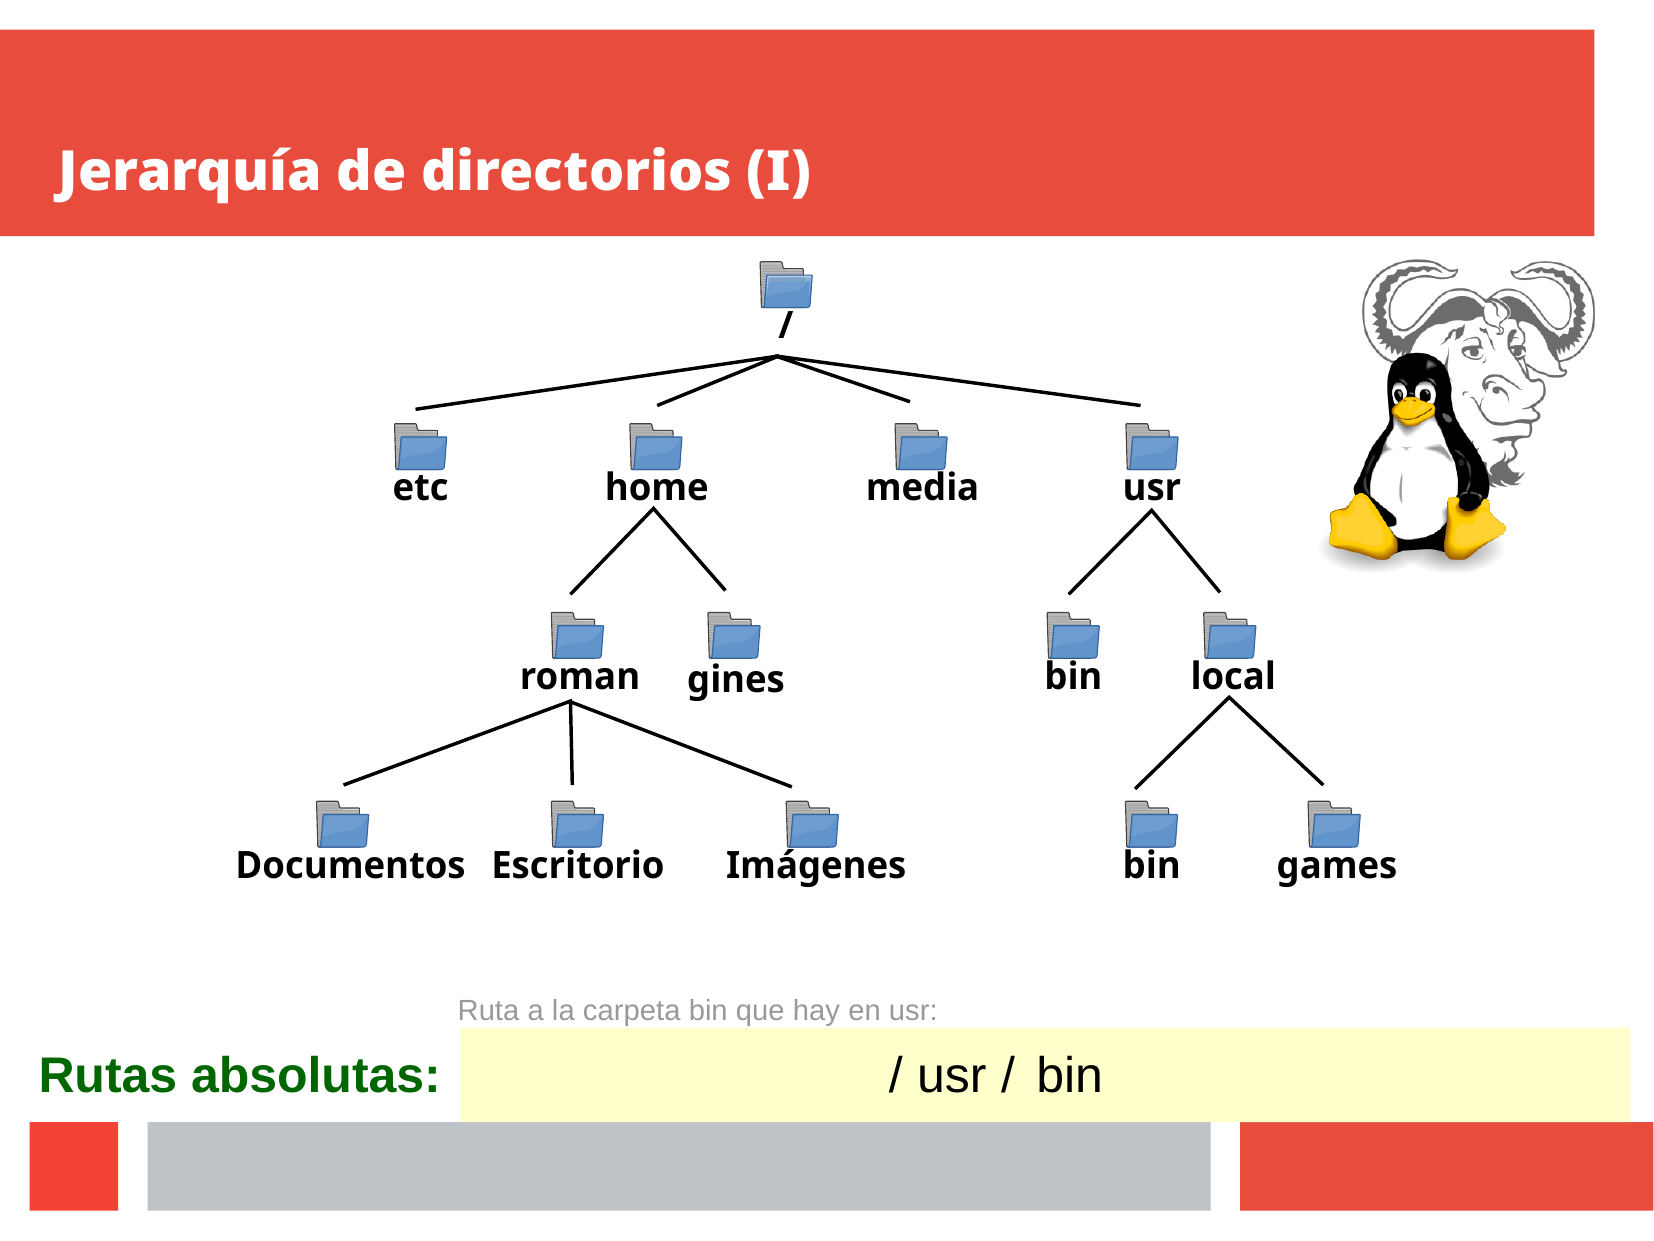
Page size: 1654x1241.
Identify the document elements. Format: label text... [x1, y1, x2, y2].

title Jerarquía de directorios (I) [59, 59, 1595, 207]
picture [229, 250, 1595, 953]
text_box [460, 1027, 1630, 1123]
text_box Rutas absolutas: [23, 1039, 457, 1111]
text_box / [986, 1039, 1021, 1111]
text_box usr [902, 1039, 986, 1111]
text_box Ruta a la carpeta bin que hay en usr: [442, 986, 954, 1034]
text_box bin [1021, 1039, 1118, 1111]
text_box / [874, 1039, 902, 1110]
